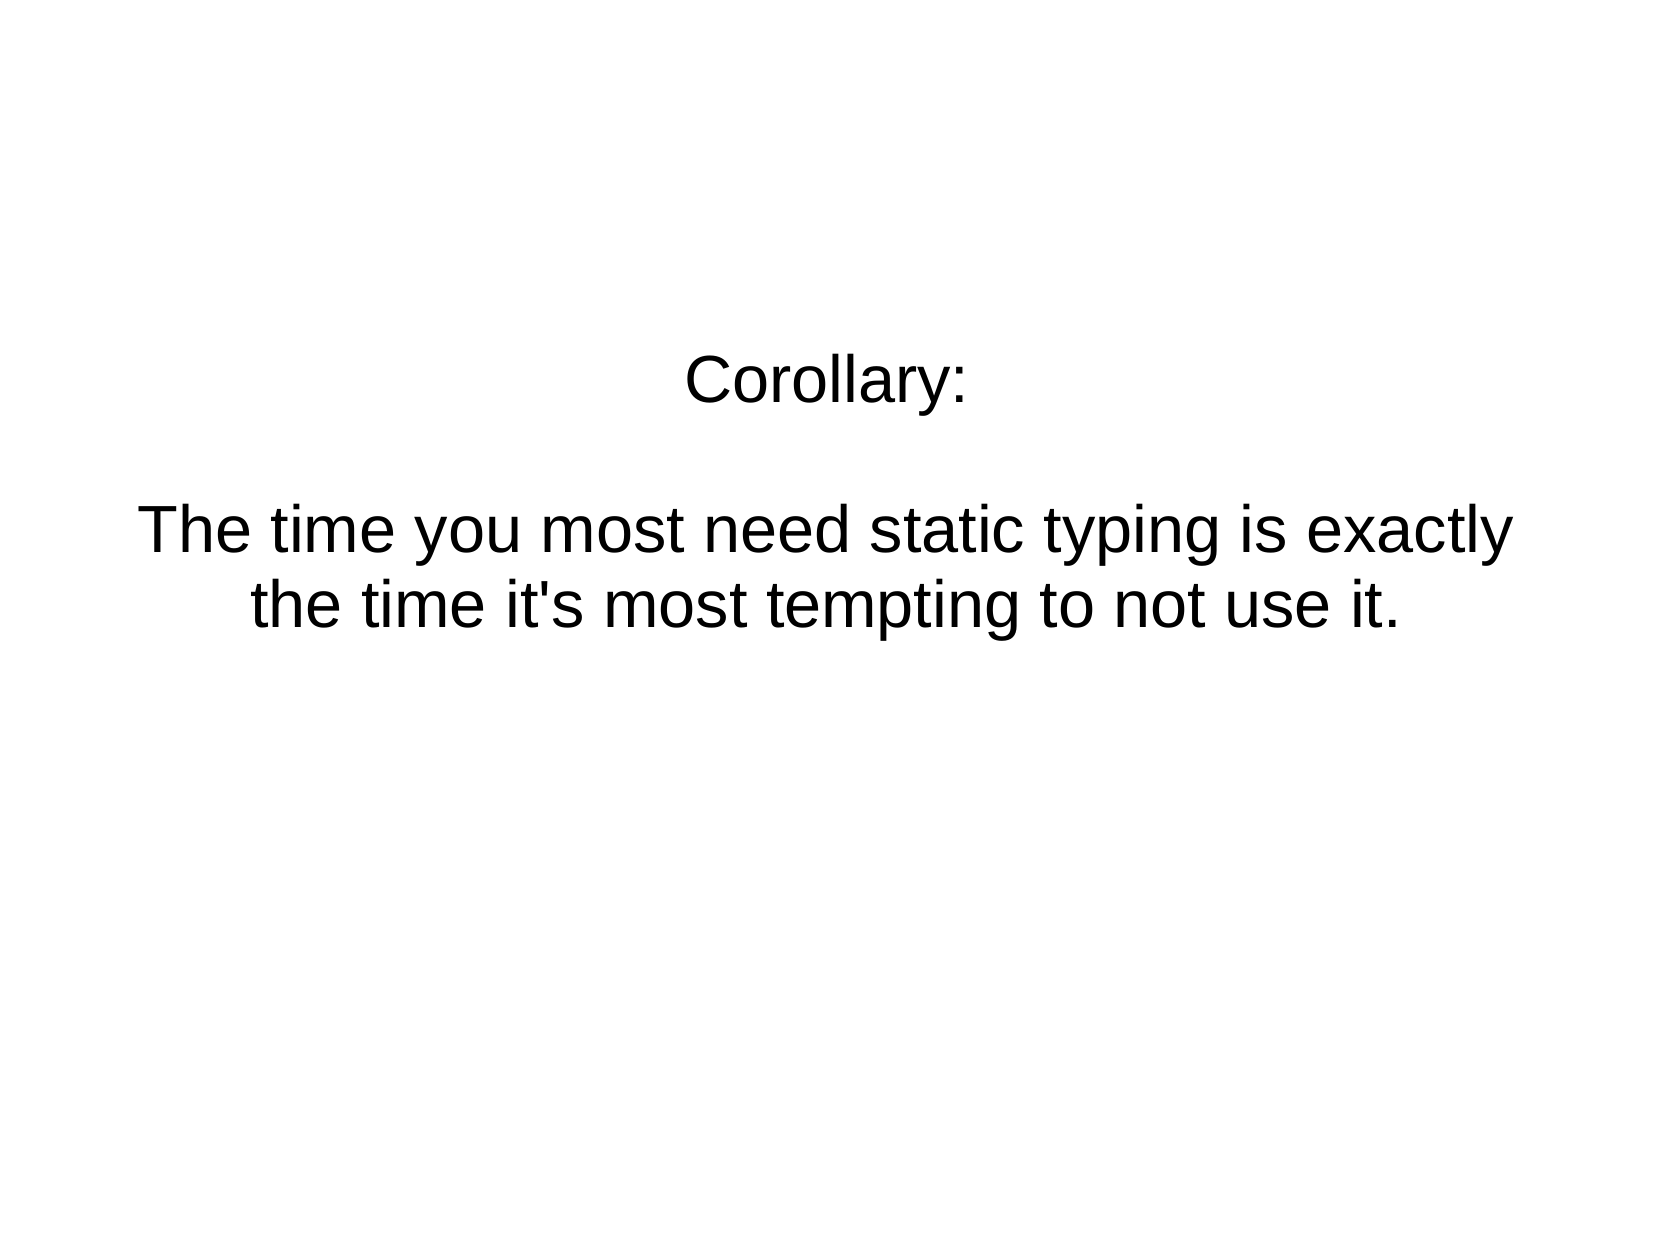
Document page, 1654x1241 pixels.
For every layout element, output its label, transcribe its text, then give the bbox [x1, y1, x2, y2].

subtitle Corollary: The time you most need static typing is exactly the time it's most tempting to not use it. [82, 49, 1571, 1010]
